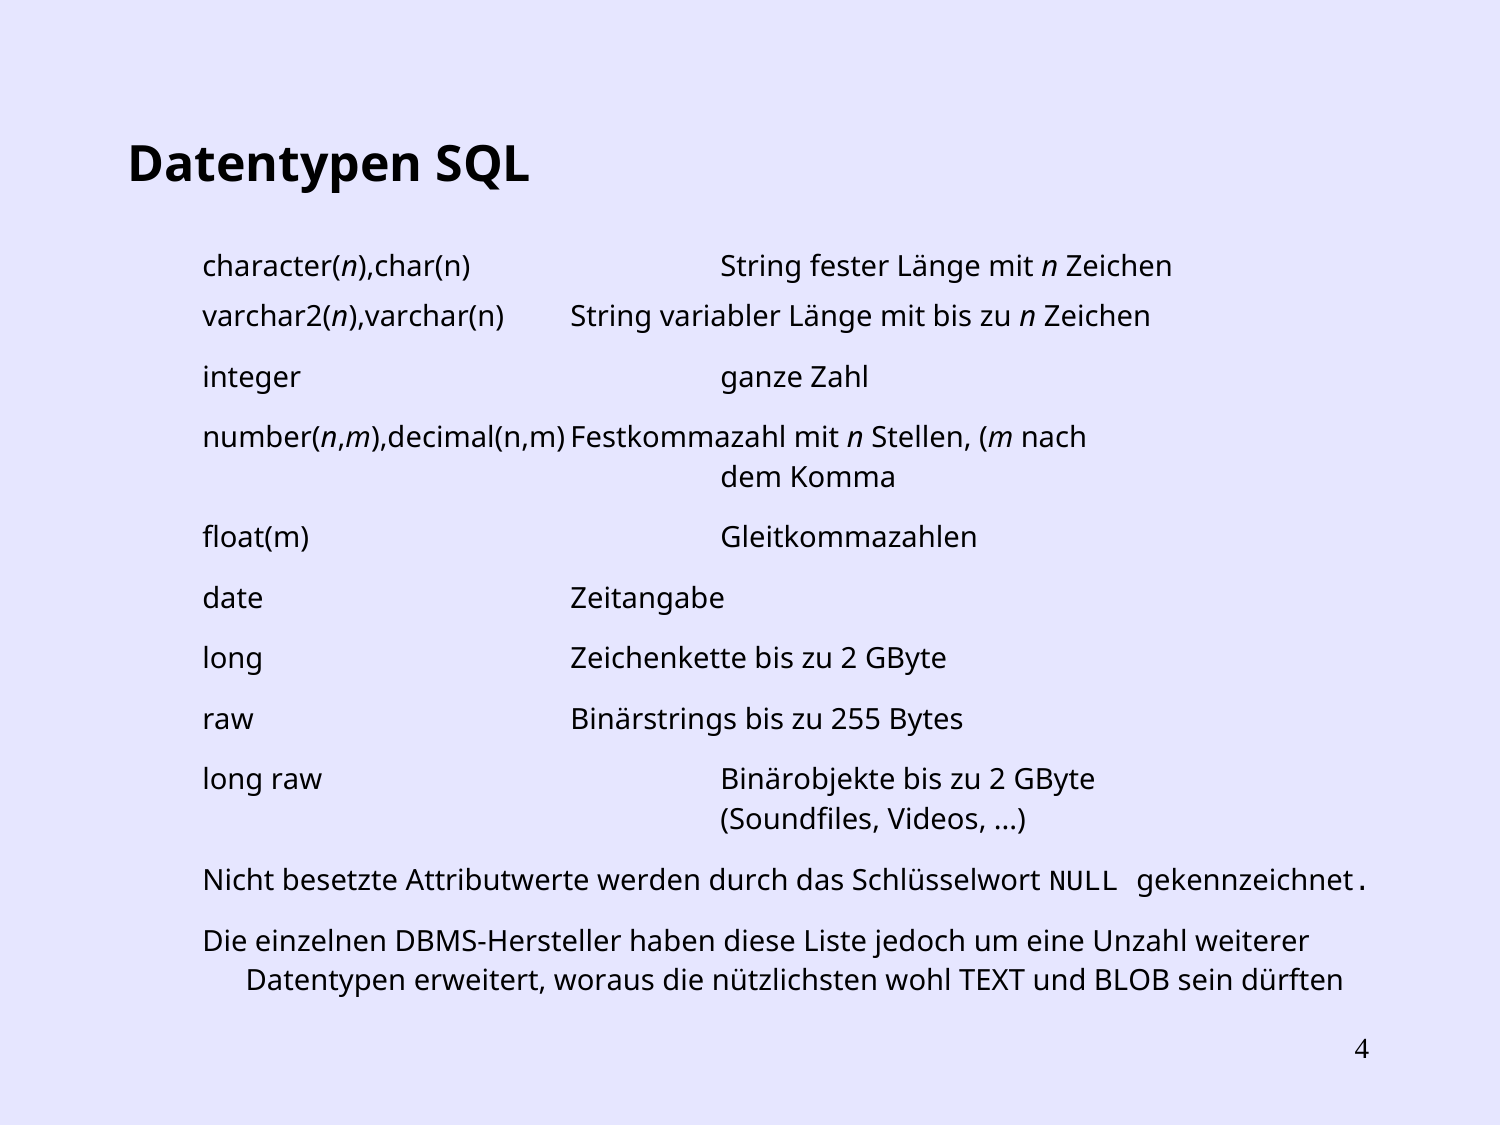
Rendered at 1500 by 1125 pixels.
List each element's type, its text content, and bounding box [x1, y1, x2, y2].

title Datentypen SQL [112, 99, 1388, 226]
list character(n),char(n) String fester Länge mit n Zeichen varchar2(n),varchar(n) String variabler Länge mit bis zu n Zeichen integer ganze Zahl number(n,m),decimal(n,m) Festkommazahl mit n Stellen, (m nach dem Komma float(m) Gleitkommazahlen date Zeitangabe long Zeichenkette bis zu 2 GByte raw Binärstrings bis zu 255 Bytes long raw Binärobjekte bis zu 2 GByte (Soundfiles, Videos, ...) Nicht besetzte Attributwerte werden durch das Schlüsselwort NULL gekennzeichnet. Die einzelnen DBMS-Hersteller haben diese Liste jedoch um eine Unzahl weiterer Datentypen erweitert, woraus die nützlichsten wohl TEXT und BLOB sein dürften [112, 237, 1418, 1010]
